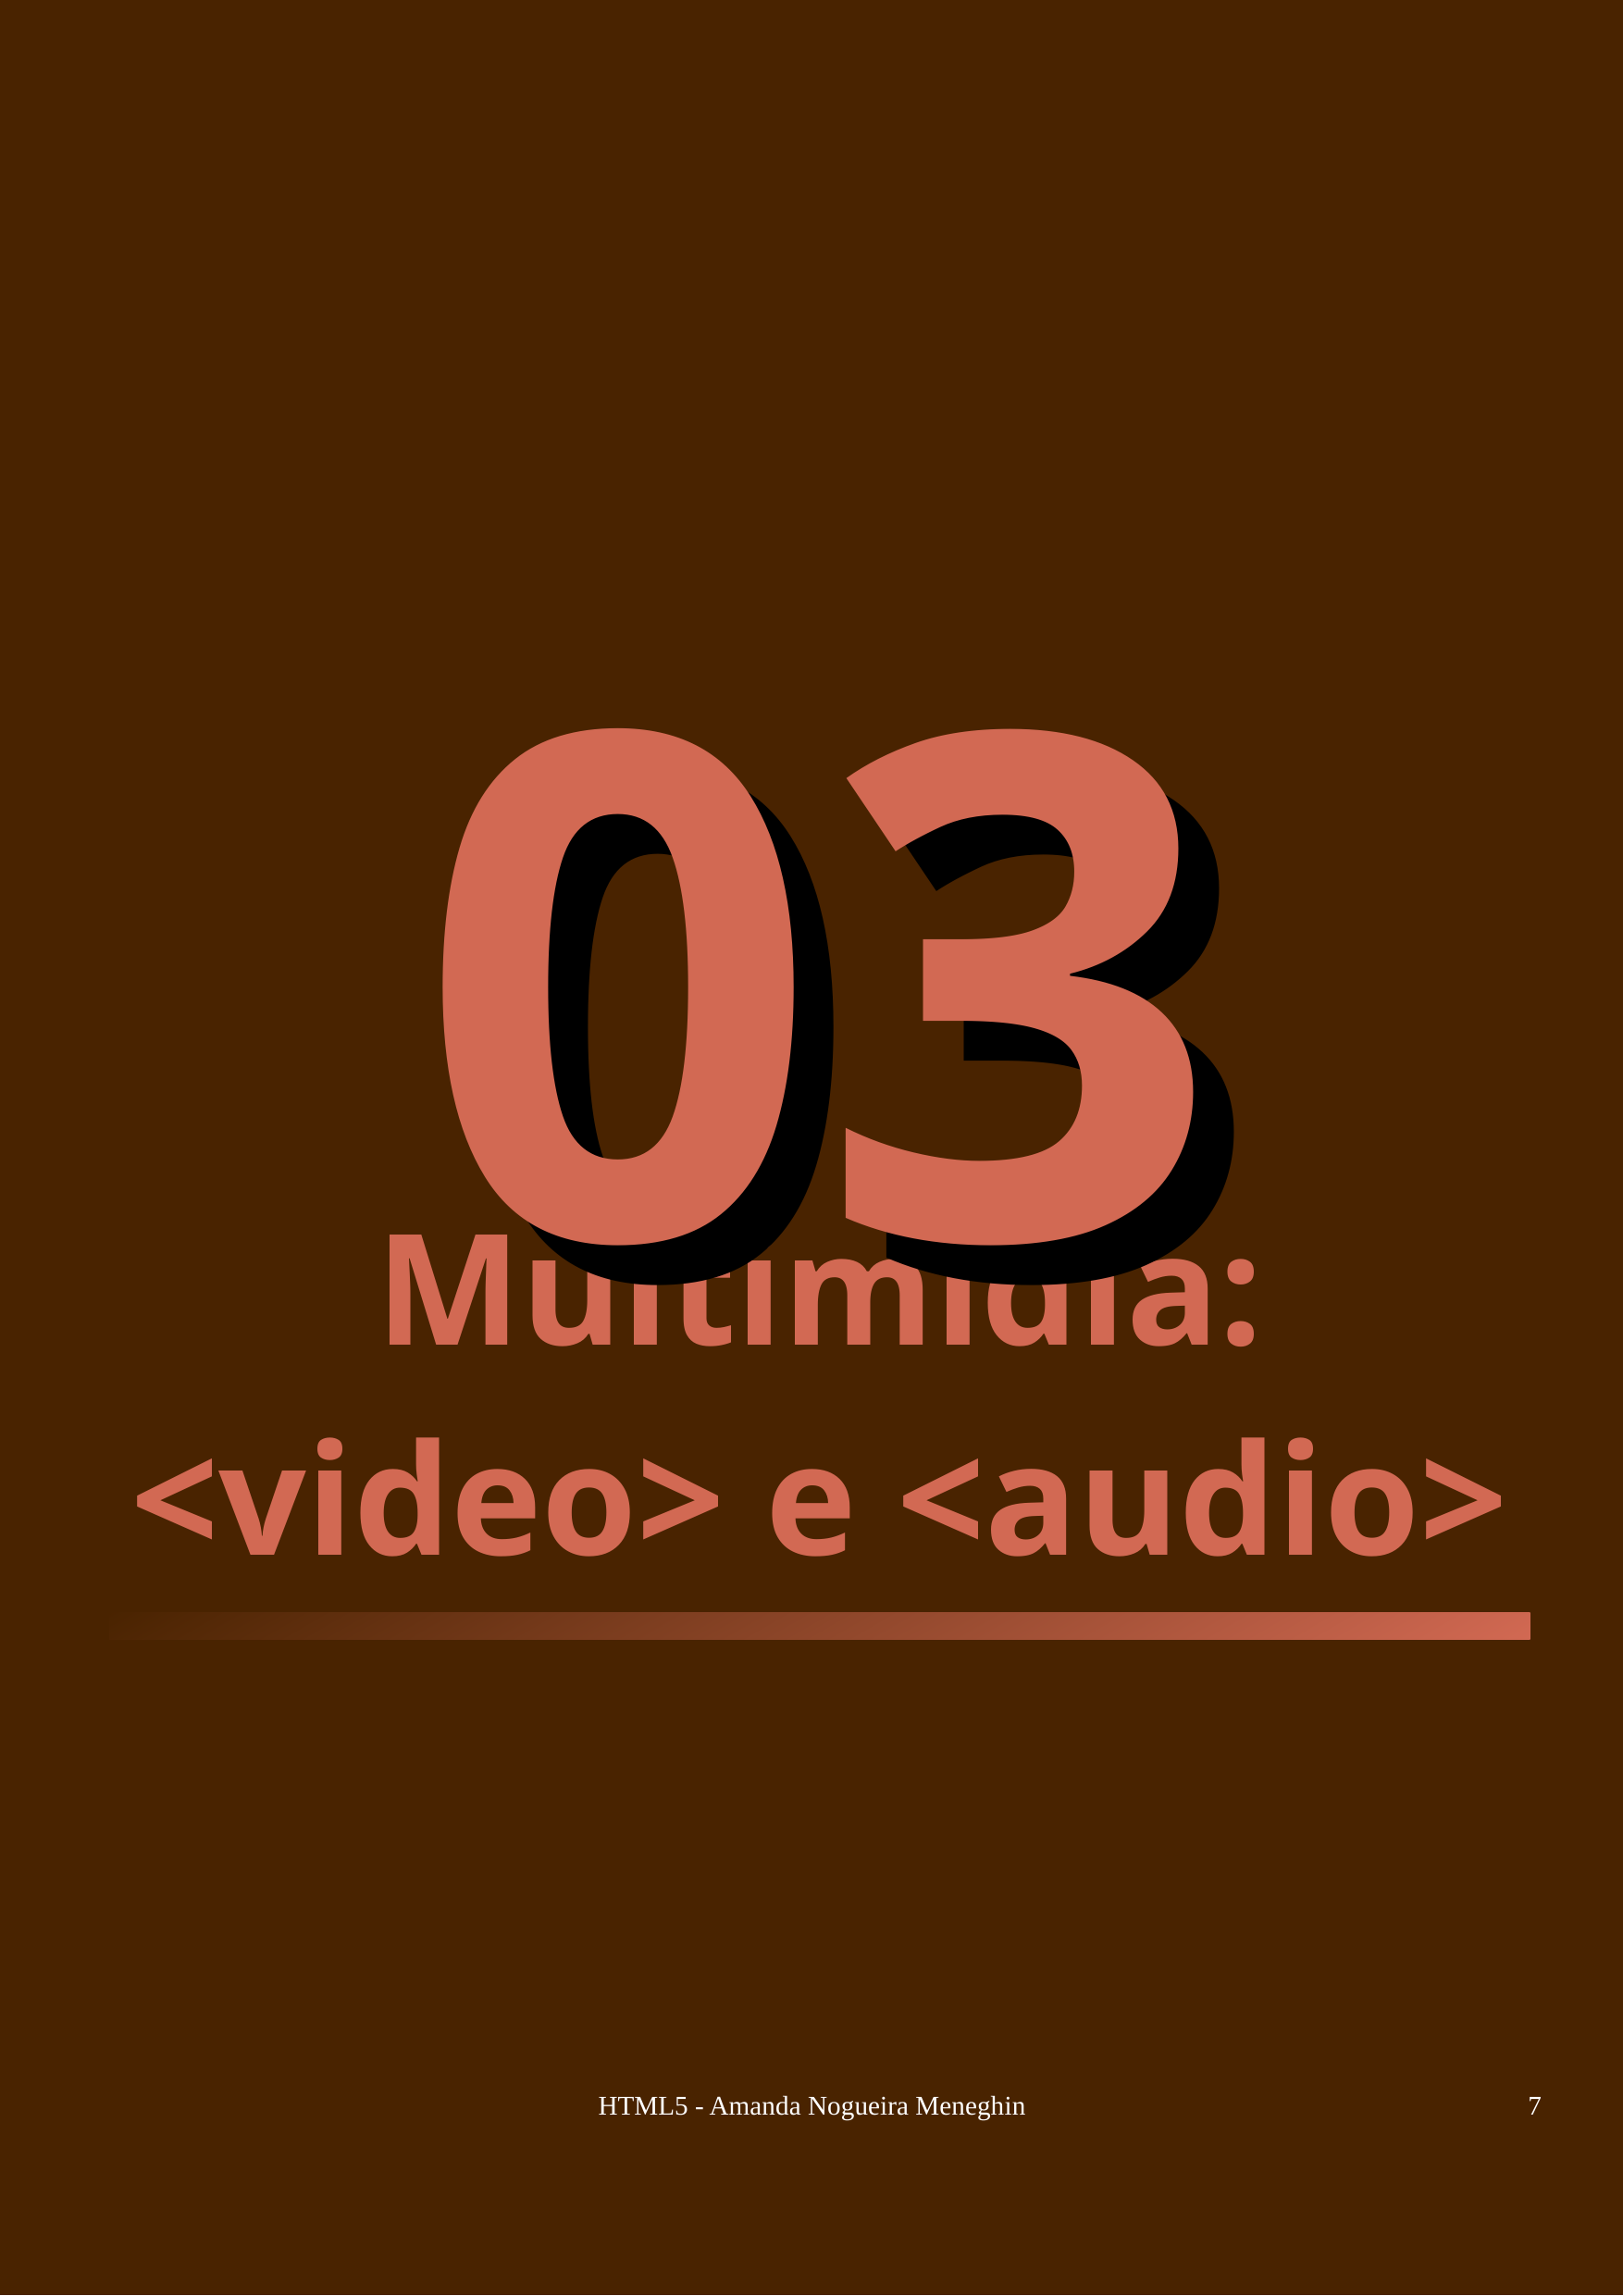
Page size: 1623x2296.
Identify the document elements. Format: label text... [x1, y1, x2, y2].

text_box 03 [164, 546, 1476, 1385]
text_box [109, 1612, 1530, 1640]
text_box Multimídia: <video> e <audio> [109, 1202, 1530, 1578]
